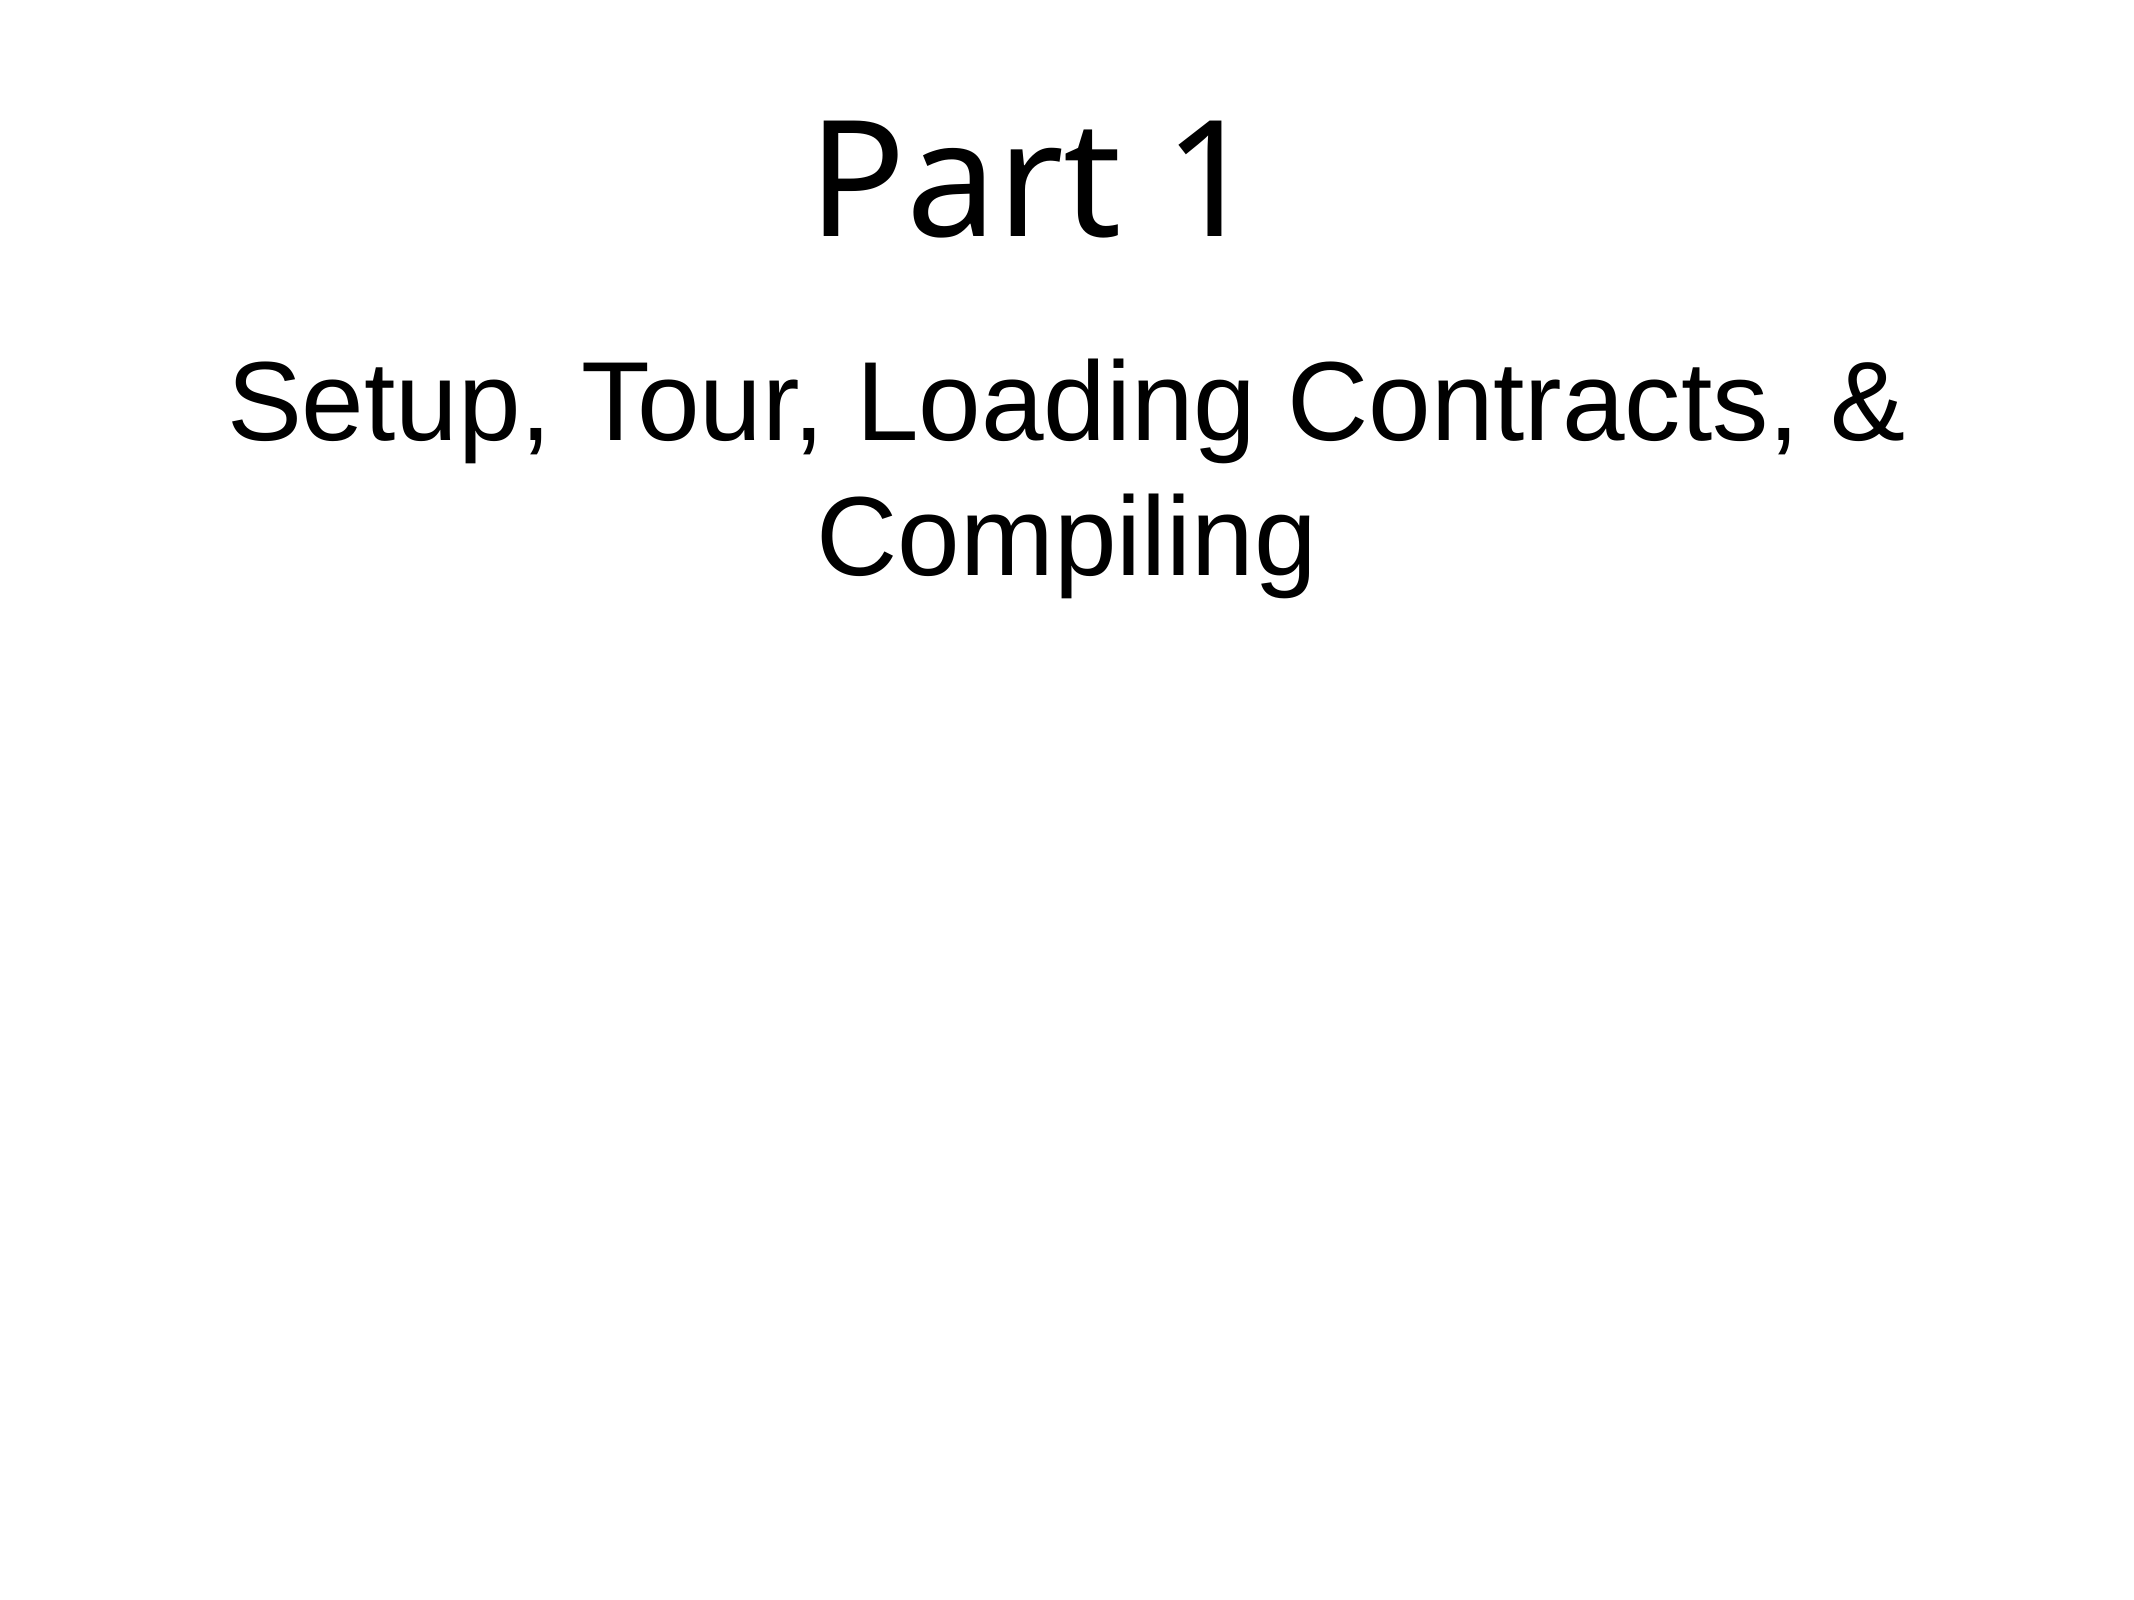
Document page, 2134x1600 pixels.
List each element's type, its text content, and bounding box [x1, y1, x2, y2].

title Part 1 [174, 67, 1892, 301]
subtitle Setup, Tour, Loading Contracts, & Compiling [208, 320, 1925, 507]
